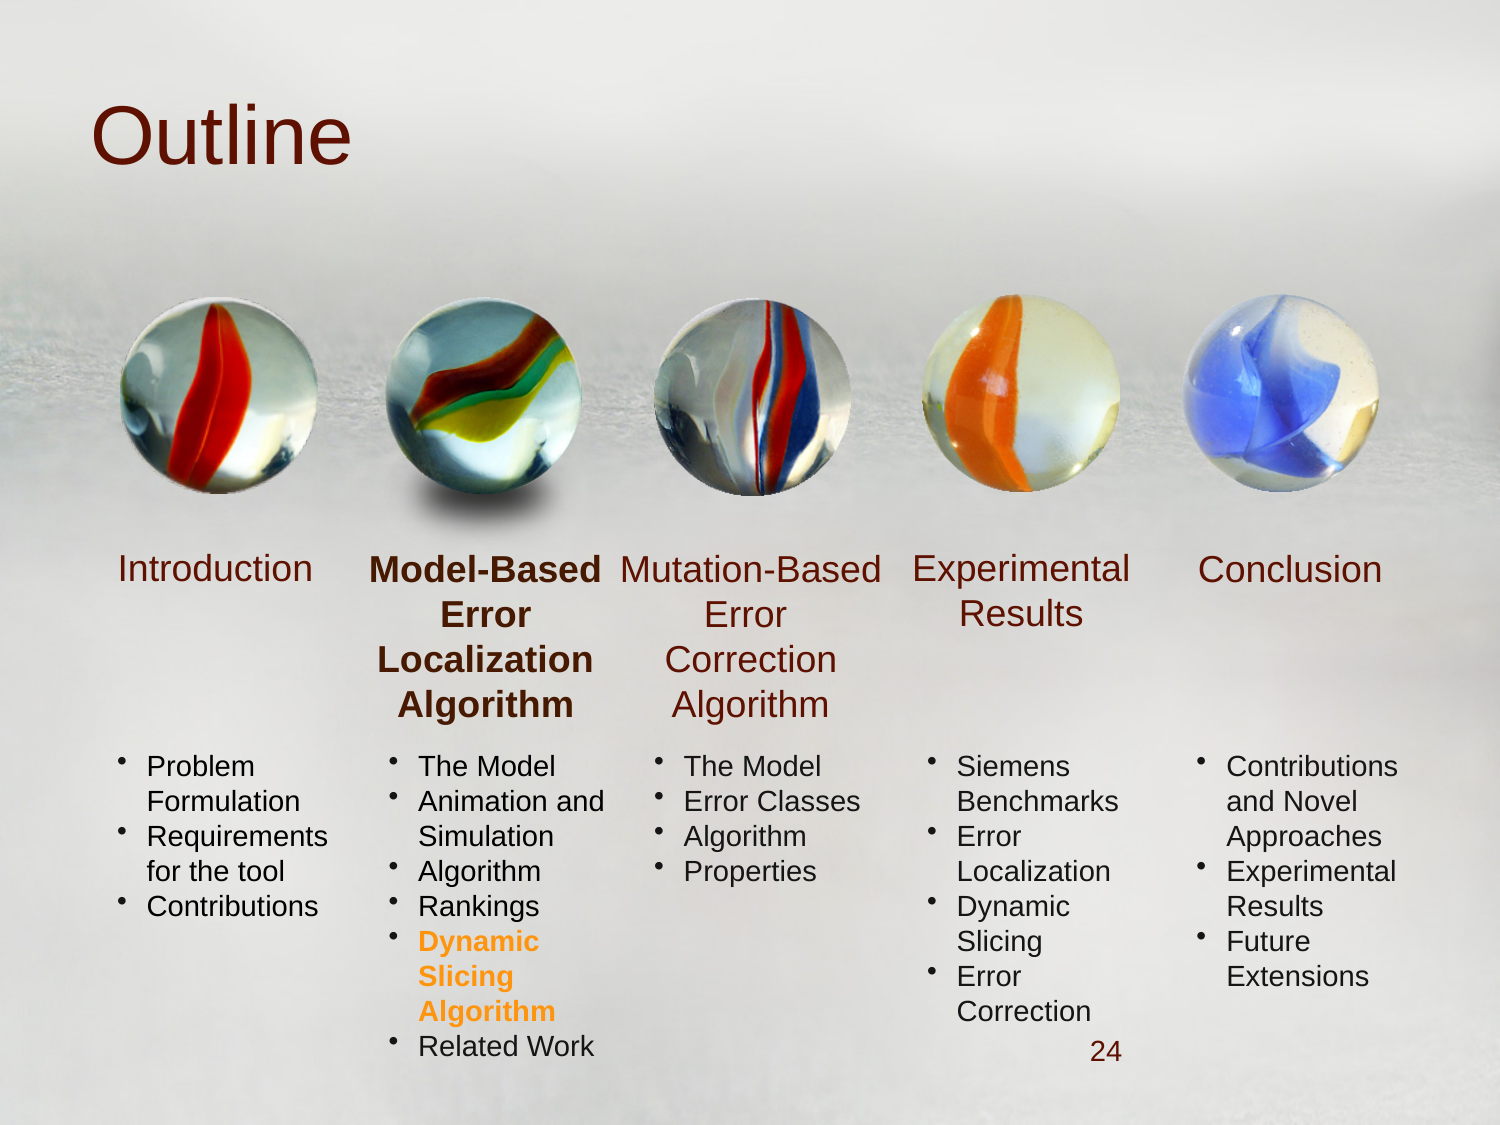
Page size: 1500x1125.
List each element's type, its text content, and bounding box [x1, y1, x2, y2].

text_box Problem Formulation Requirements for the tool Contributions [102, 740, 360, 1125]
picture [0, 0, 1500, 1125]
text_box Conclusion [1183, 537, 1398, 597]
text_box Introduction [102, 536, 328, 597]
text_box Experimental Results [897, 536, 1145, 642]
title Outline [75, 37, 1425, 225]
text_box The Model Error Classes Algorithm Properties [639, 740, 912, 1125]
text_box Siemens Benchmarks Error Localization Dynamic Slicing Error Correction [912, 740, 1138, 1125]
text_box Mutation-Based Error Correction Algorithm [604, 537, 897, 732]
text_box The Model Animation and Simulation Algorithm Rankings Dynamic Slicing Algorithm Related Work [373, 740, 639, 1125]
text_box Model-Based Error Localization Algorithm [354, 537, 604, 732]
text_box Contributions and Novel Approaches Experimental Results Future Extensions [1181, 740, 1440, 1125]
